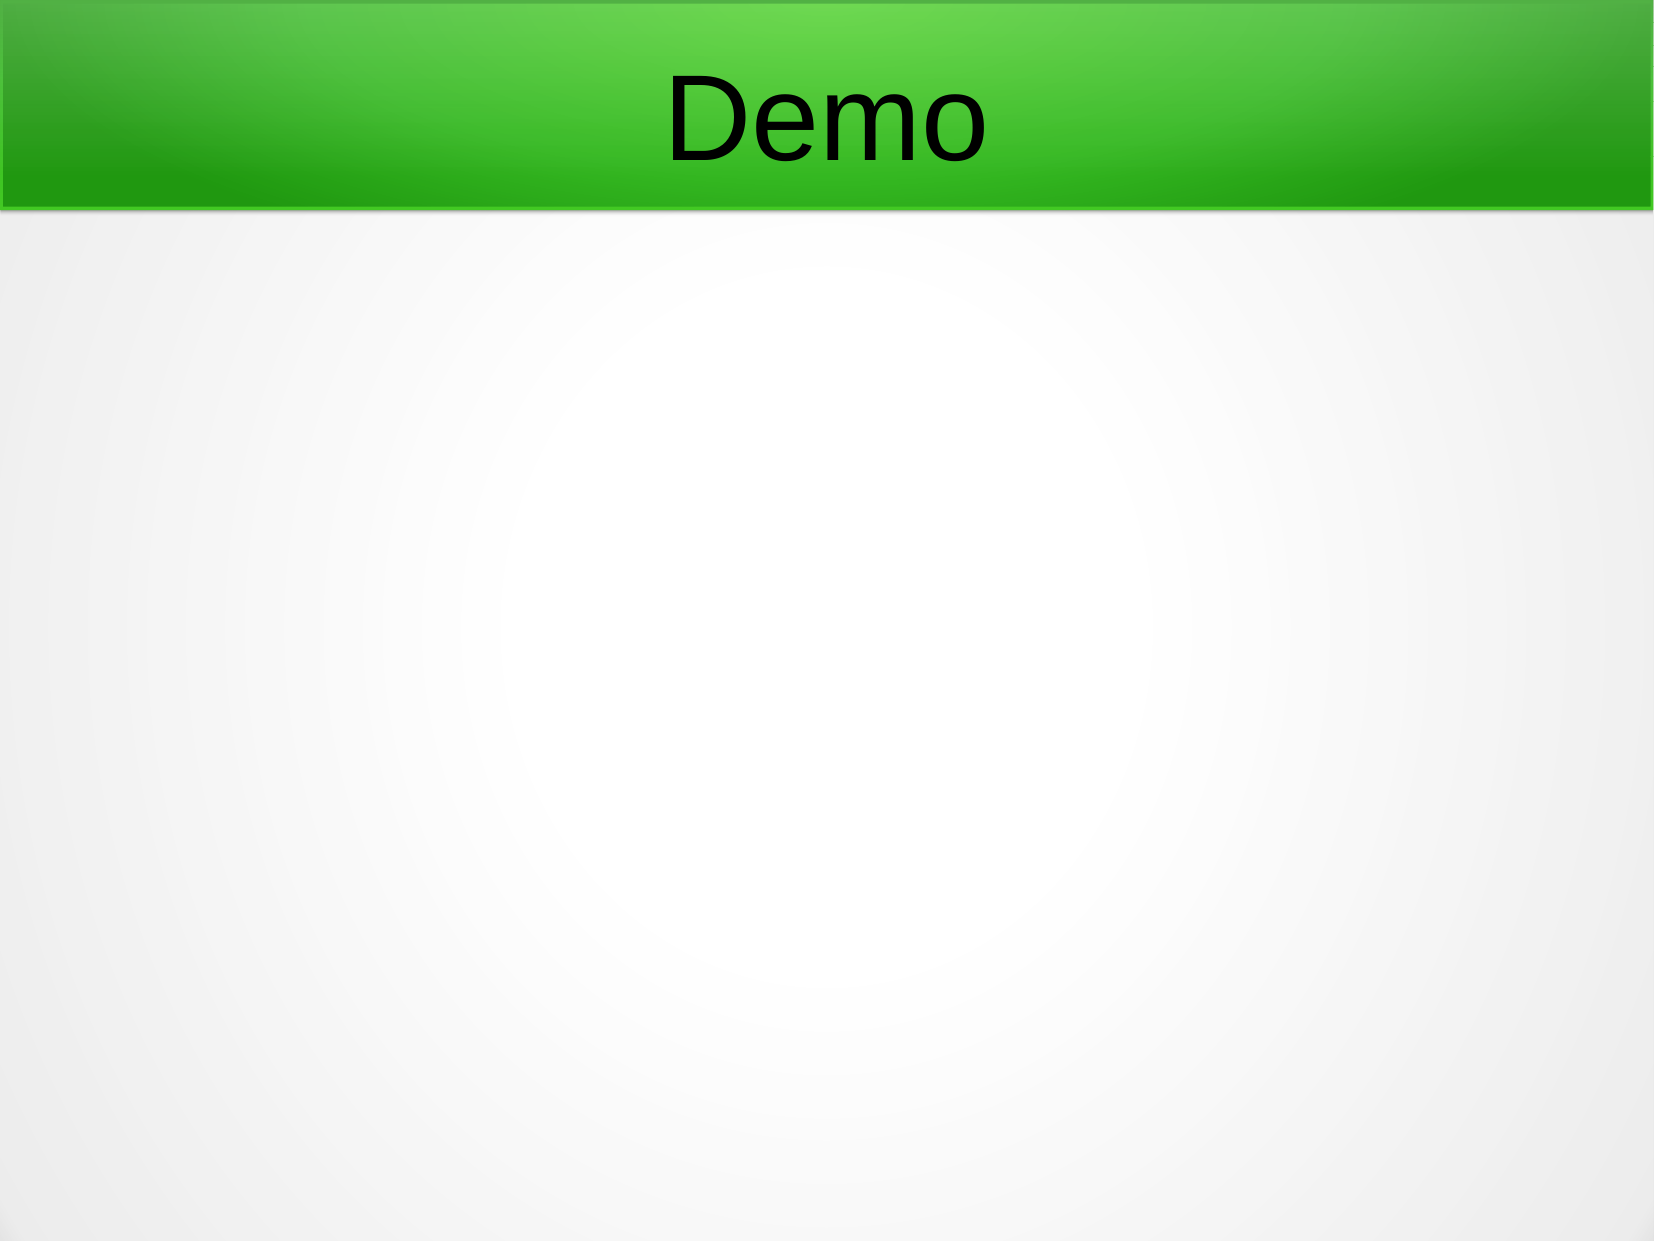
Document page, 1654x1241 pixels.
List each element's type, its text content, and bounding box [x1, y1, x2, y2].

title Demo [82, 47, 1571, 189]
